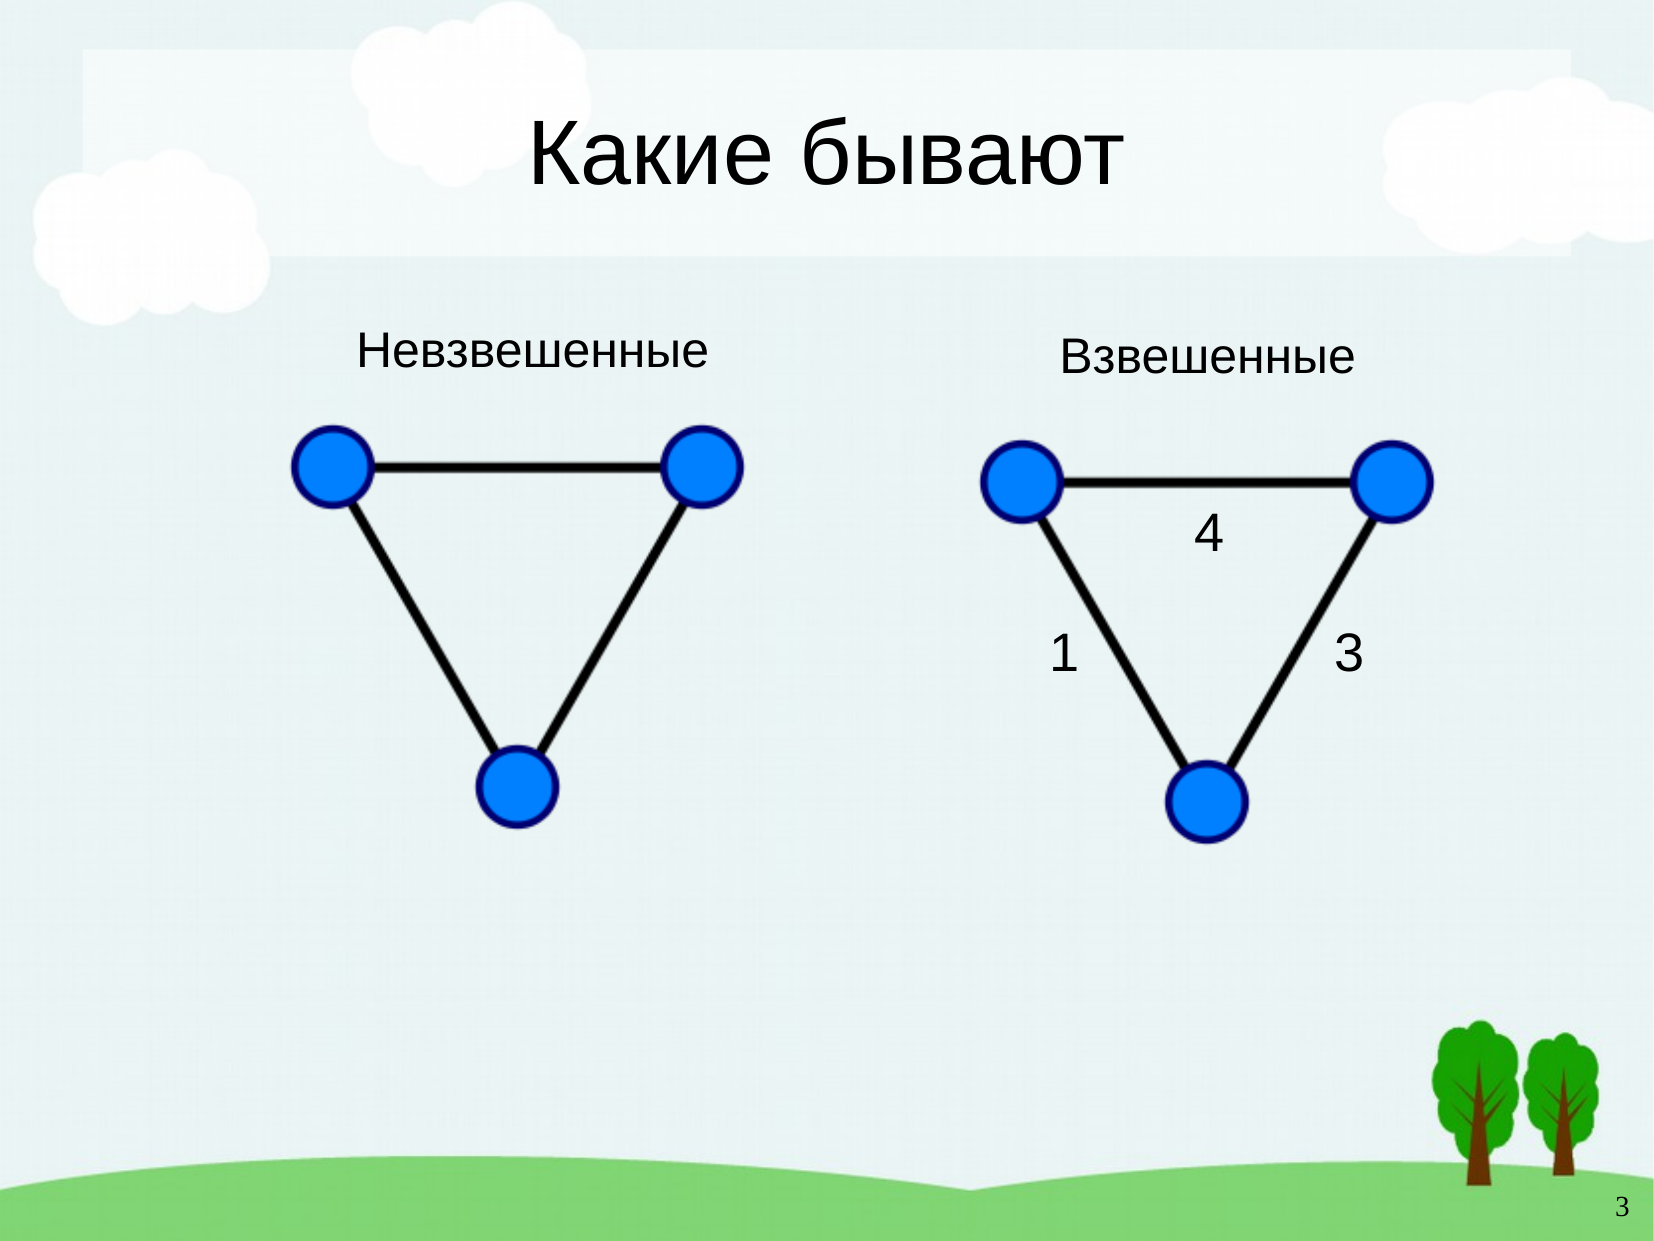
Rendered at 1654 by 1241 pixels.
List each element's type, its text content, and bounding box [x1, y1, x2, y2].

text_box Невзвешенные [270, 315, 796, 444]
text_box 1 [1035, 615, 1096, 691]
text_box 3 [1320, 615, 1380, 691]
text_box Взвешенные [945, 321, 1471, 451]
title Какие бывают [82, 49, 1571, 257]
picture [0, 0, 1654, 1241]
text_box 4 [1179, 495, 1240, 571]
